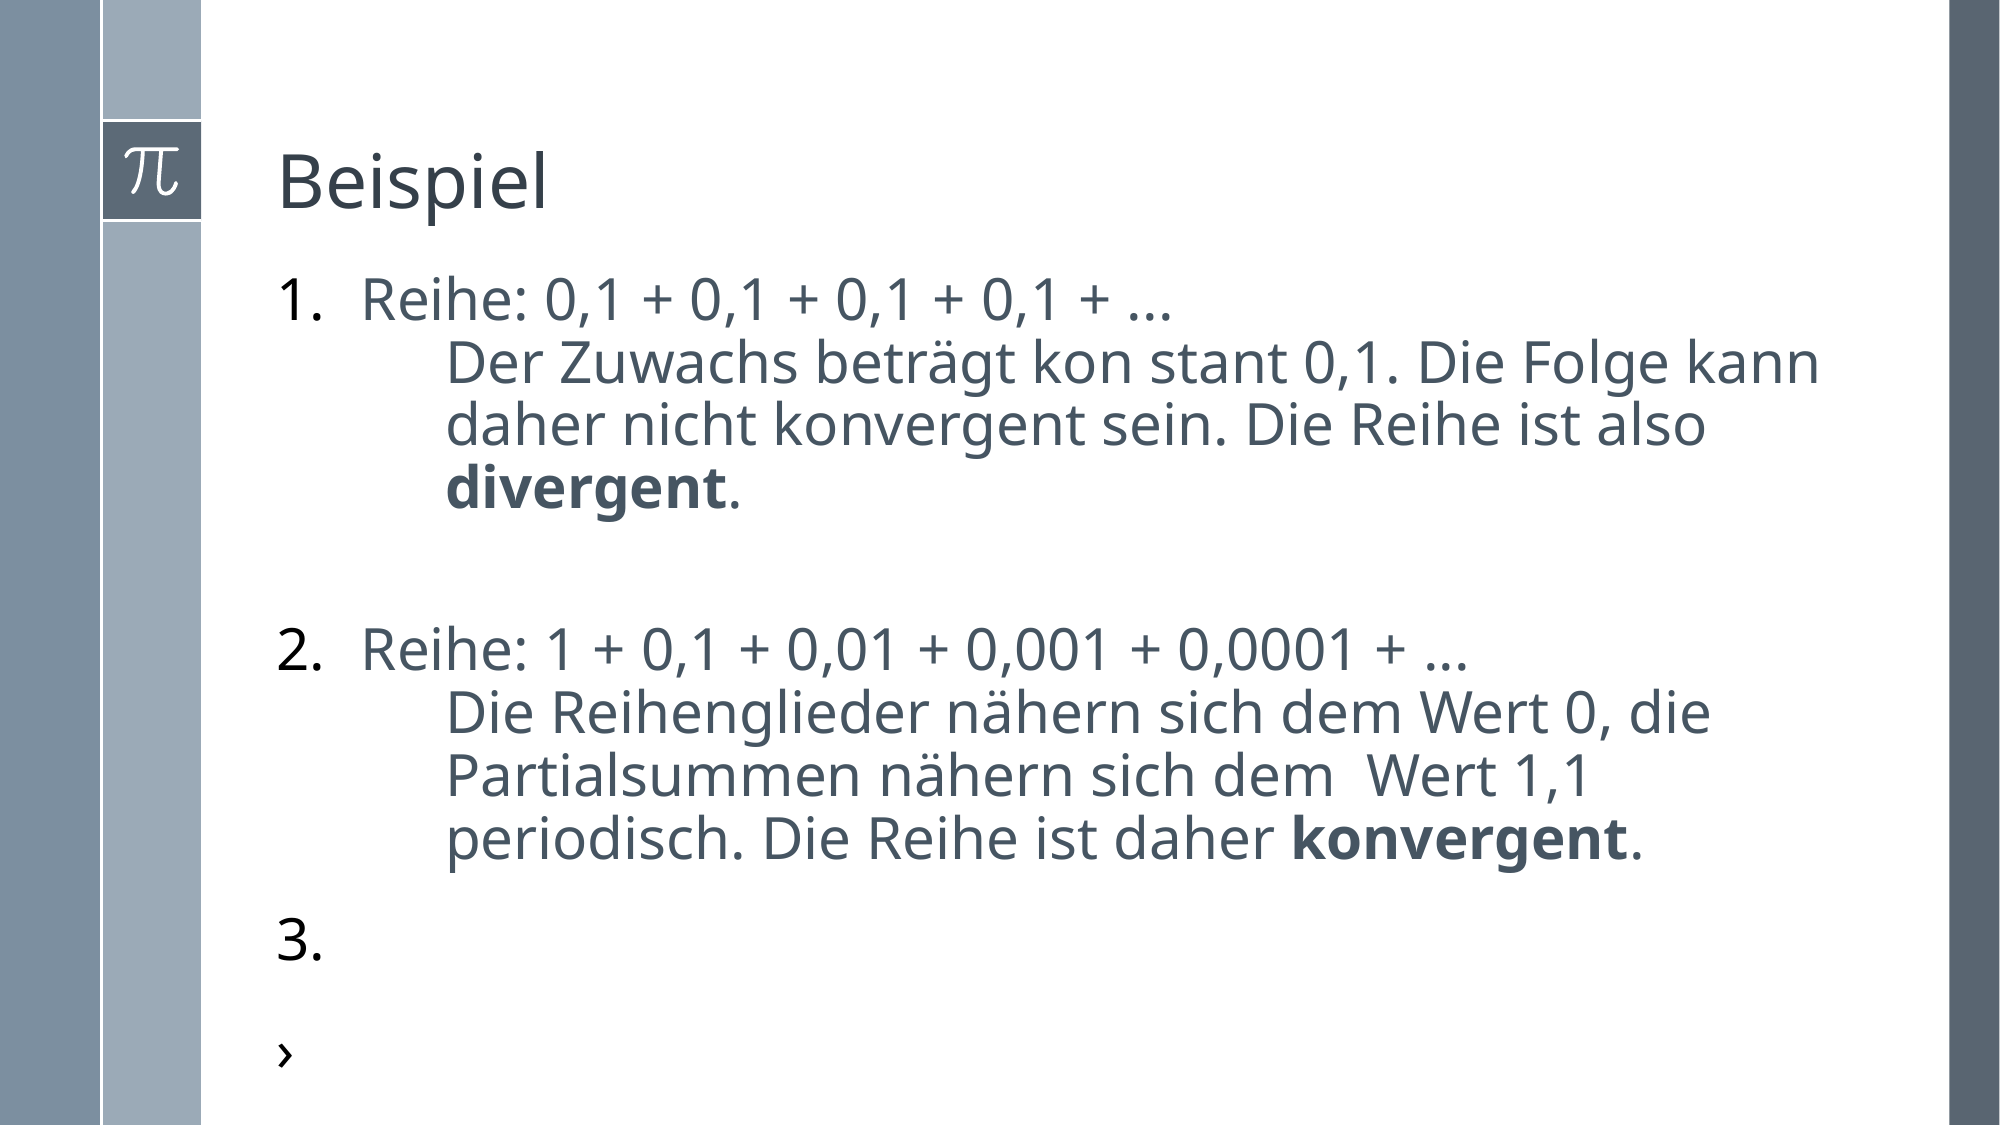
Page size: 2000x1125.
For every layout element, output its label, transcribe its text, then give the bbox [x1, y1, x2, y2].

title Beispiel [261, 29, 1867, 233]
list Reihe: 0,1 + 0,1 + 0,1 + 0,1 + ... Der Zuwachs beträgt kon stant 0,1. Die Folge kann daher nicht konvergent sein. Die Reihe ist also divergent. Reihe: 1 + 0,1 + 0,01 + 0,001 + 0,0001 + ... Die Reihenglieder nähern sich dem Wert 0, die Partialsummen nähern sich dem Wert 1,1 periodisch. Die Reihe ist daher konvergent. [261, 262, 1867, 1013]
